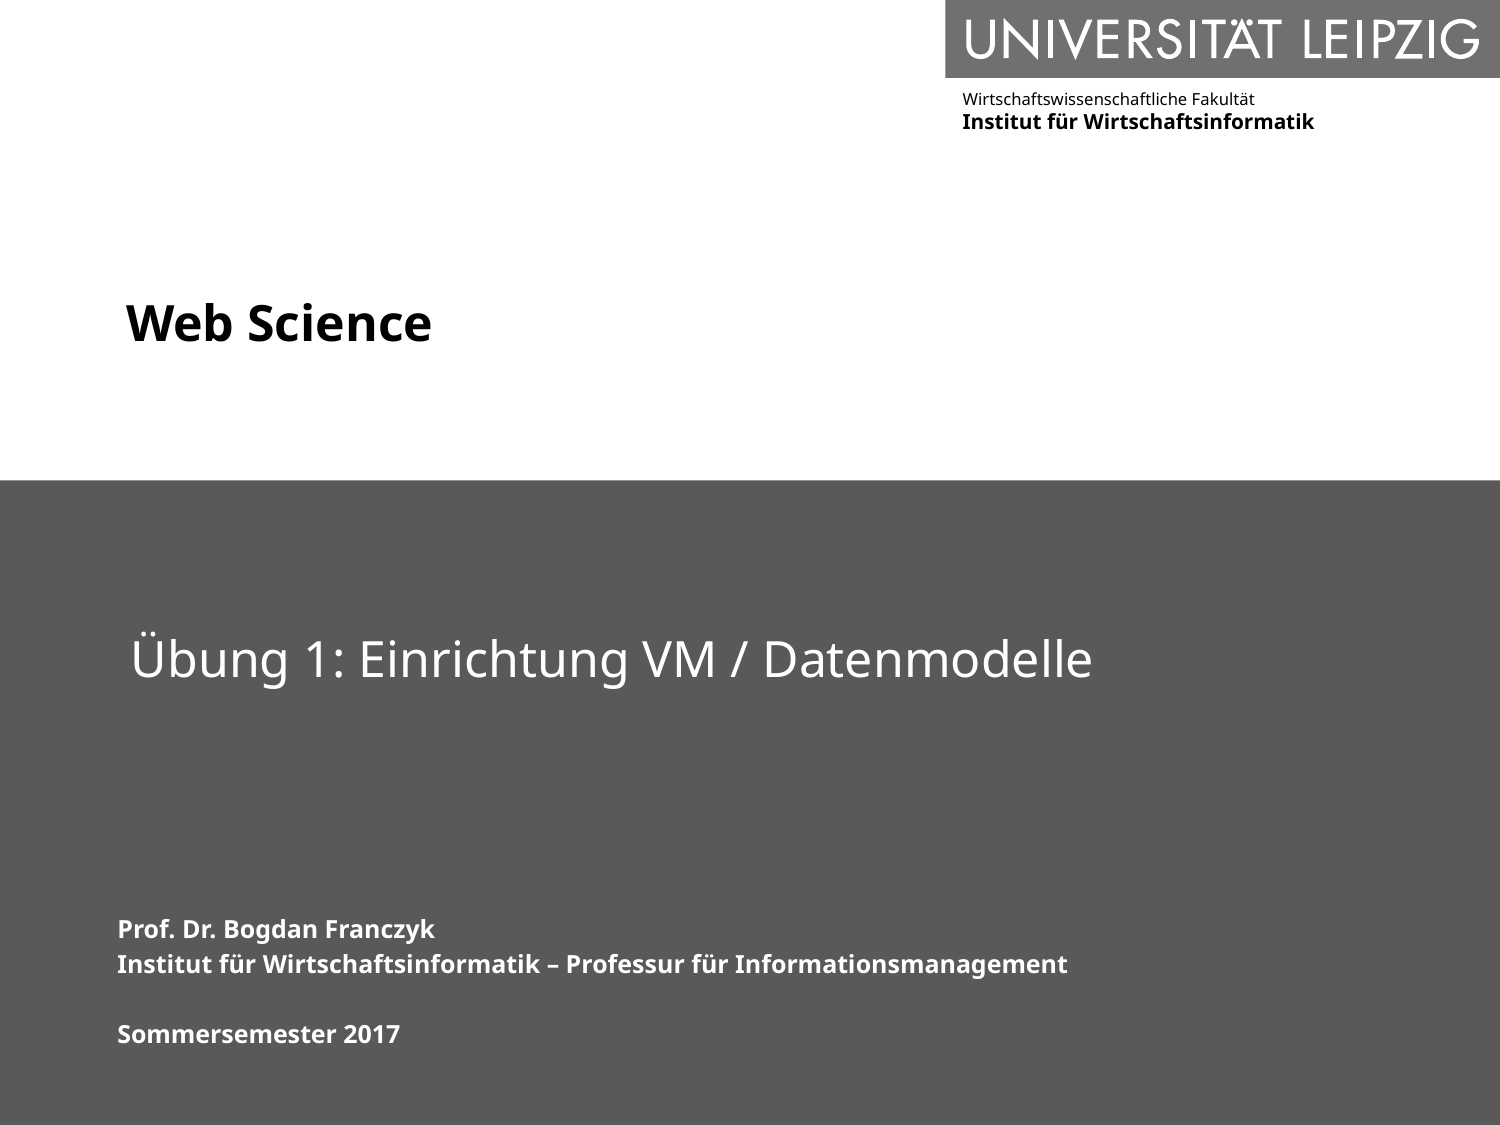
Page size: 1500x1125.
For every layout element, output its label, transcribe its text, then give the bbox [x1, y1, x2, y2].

subtitle Übung 1: Einrichtung VM / Datenmodelle [117, 621, 1383, 836]
title Web Science [112, 208, 1388, 434]
list Prof. Dr. Bogdan Franczyk Institut für Wirtschaftsinformatik – Professur für Informationsmanagement Sommersemester 2017 [117, 914, 1383, 1055]
